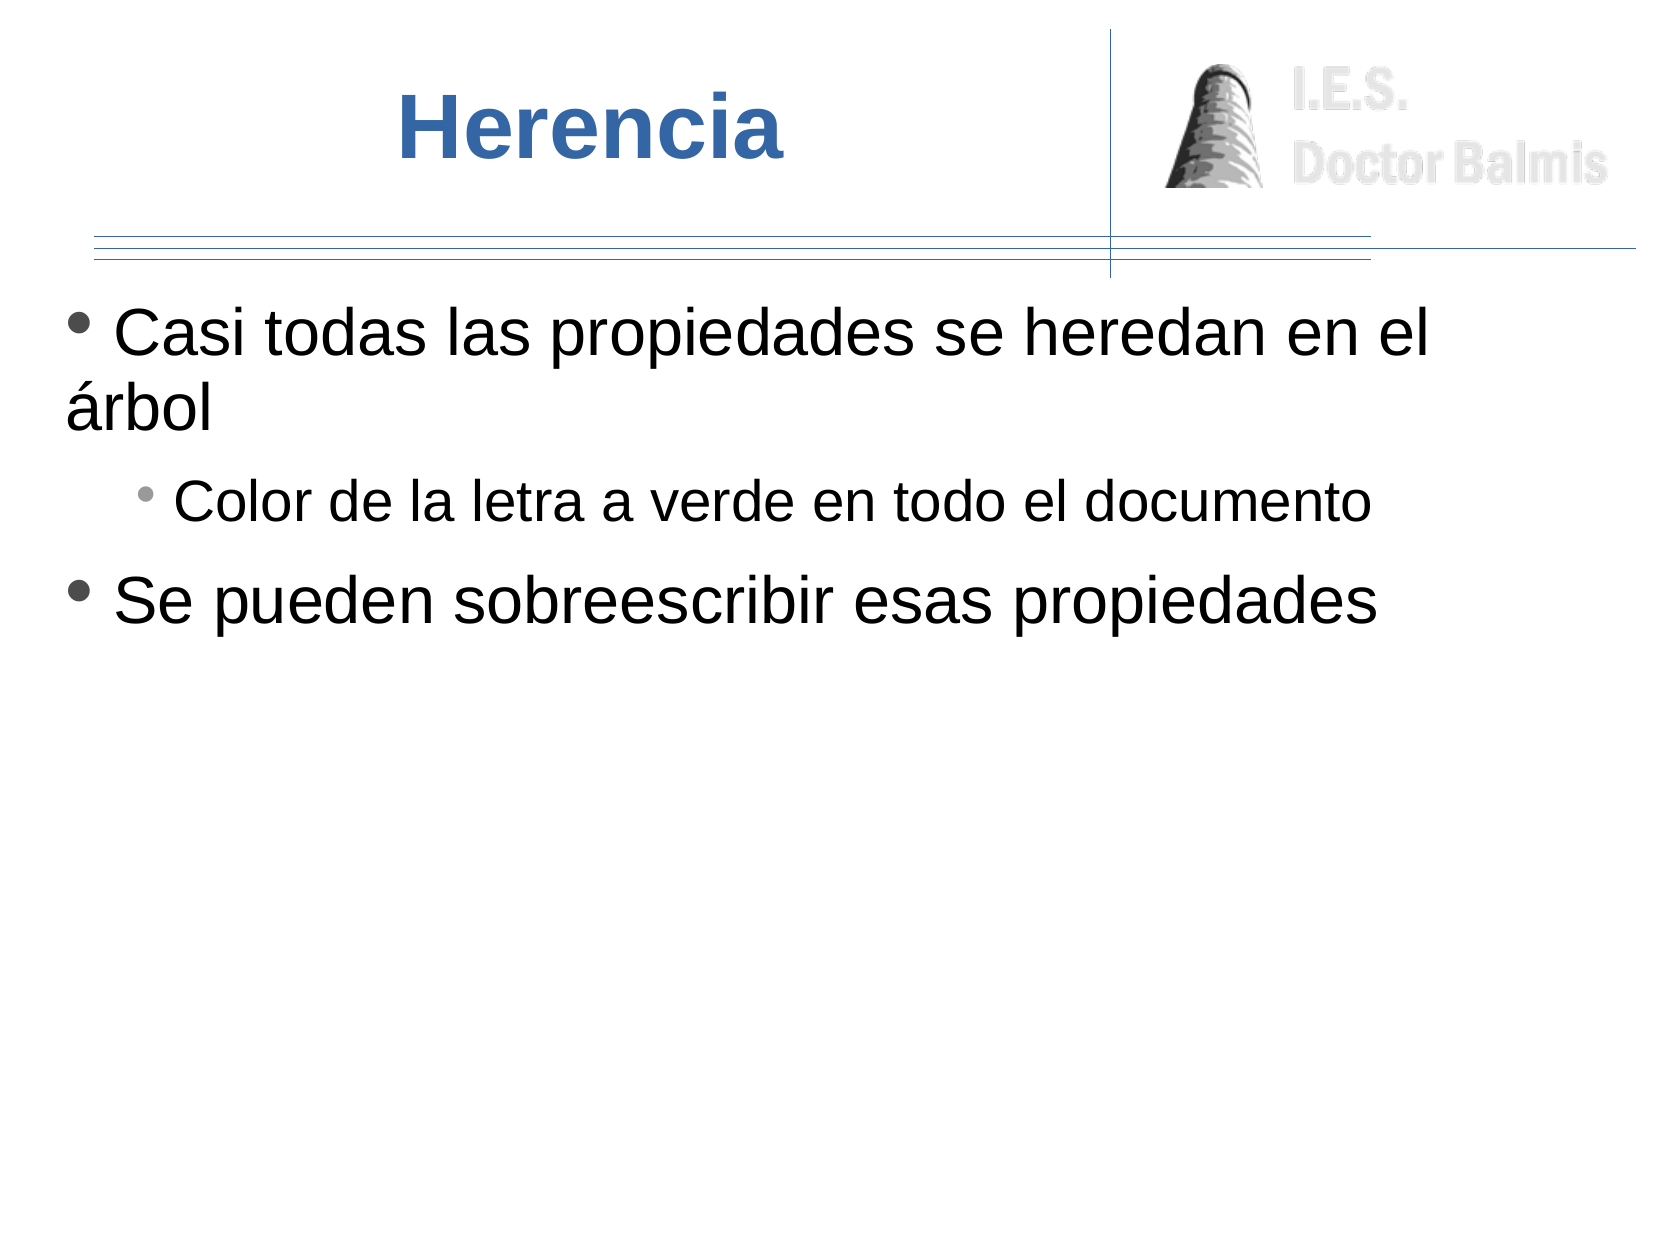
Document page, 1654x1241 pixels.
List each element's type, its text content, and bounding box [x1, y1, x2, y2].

picture [1133, 64, 1619, 188]
title Herencia [118, 23, 1063, 231]
list Casi todas las propiedades se heredan en el árbol Color de la letra a verde en todo el documento Se pueden sobreescribir esas propiedades [47, 295, 1536, 1015]
